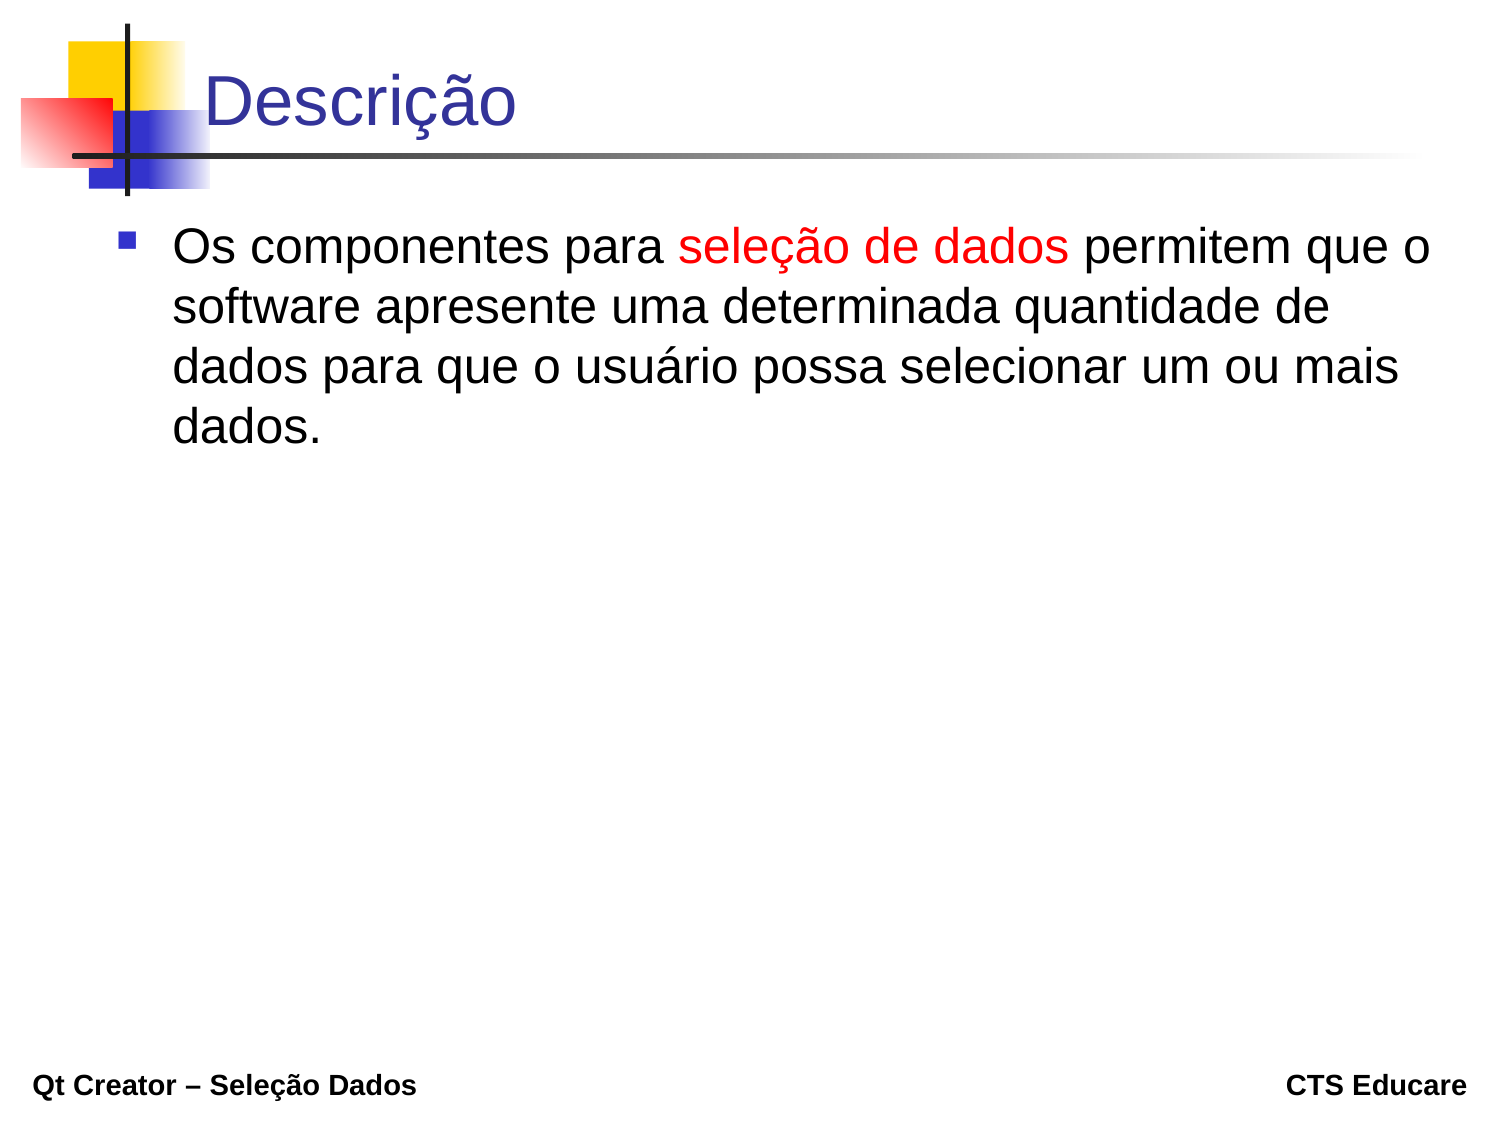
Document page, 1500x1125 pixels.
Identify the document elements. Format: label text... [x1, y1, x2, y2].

title Descrição [188, 46, 1468, 149]
list Os componentes para seleção de dados permitem que o software apresente uma determinada quantidade de dados para que o usuário possa selecionar um ou mais dados. [100, 206, 1447, 1024]
